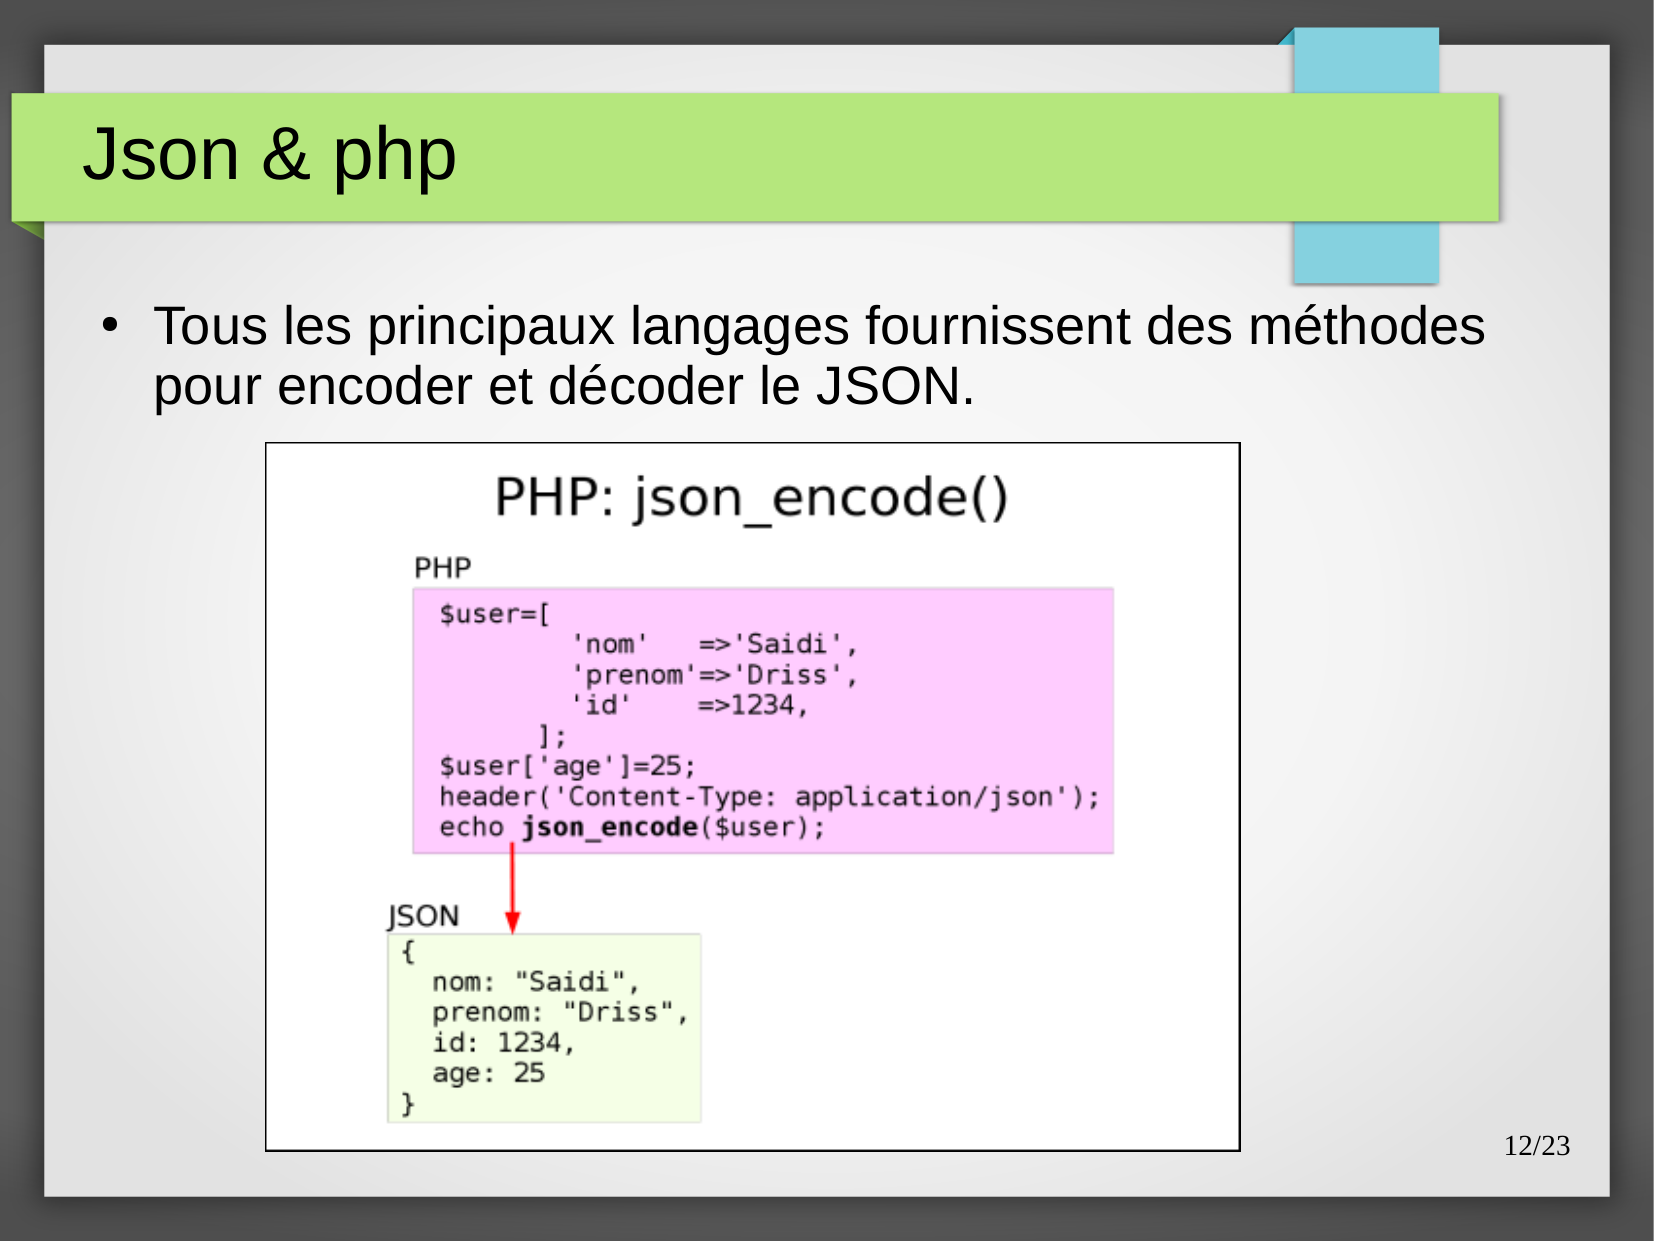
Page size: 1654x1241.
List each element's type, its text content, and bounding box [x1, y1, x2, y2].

picture [0, 0, 1654, 1241]
list Tous les principaux langages fournissent des méthodes pour encoder et décoder le JSON. [82, 295, 1571, 1015]
title Json & php [82, 94, 1264, 213]
